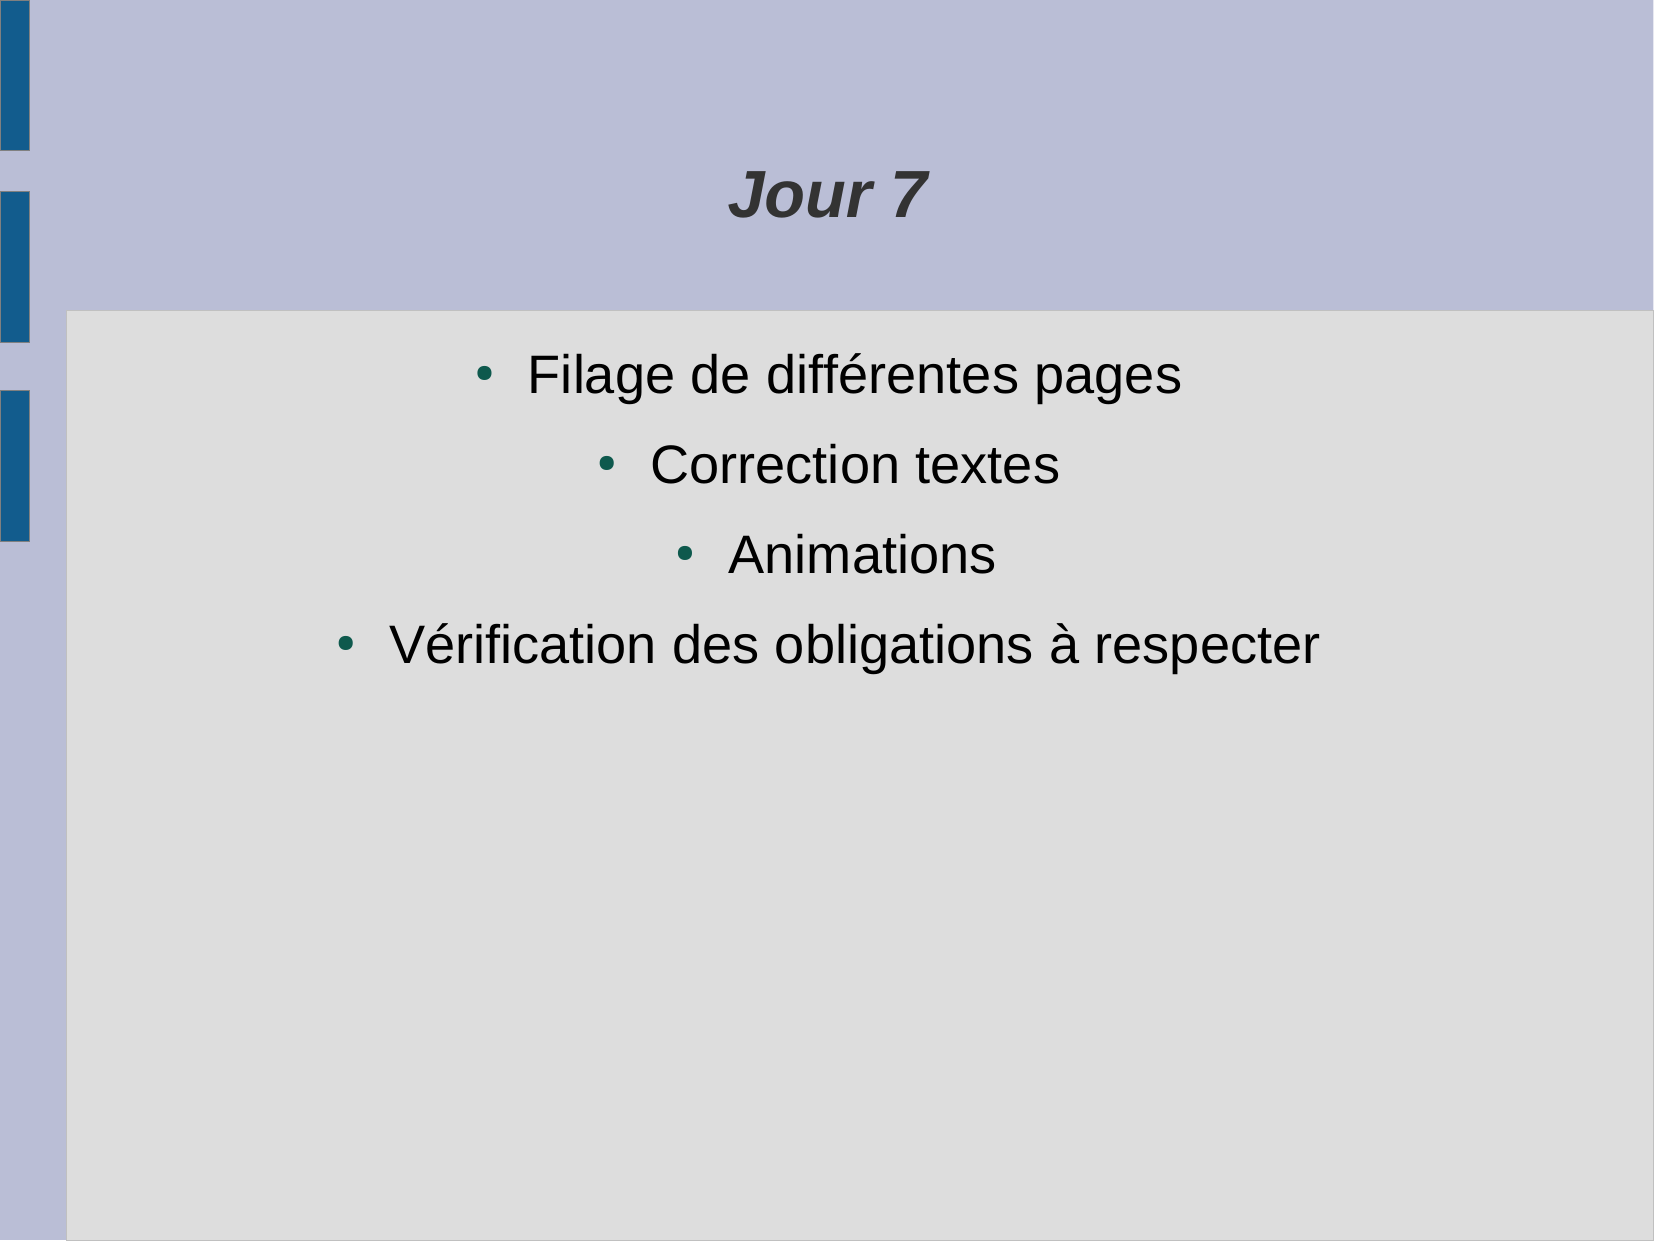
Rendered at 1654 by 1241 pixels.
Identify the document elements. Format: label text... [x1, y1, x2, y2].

list Filage de différentes pages Correction textes Animations Vérification des obligations à respecter [121, 344, 1534, 1127]
title Jour 7 [121, 91, 1534, 299]
